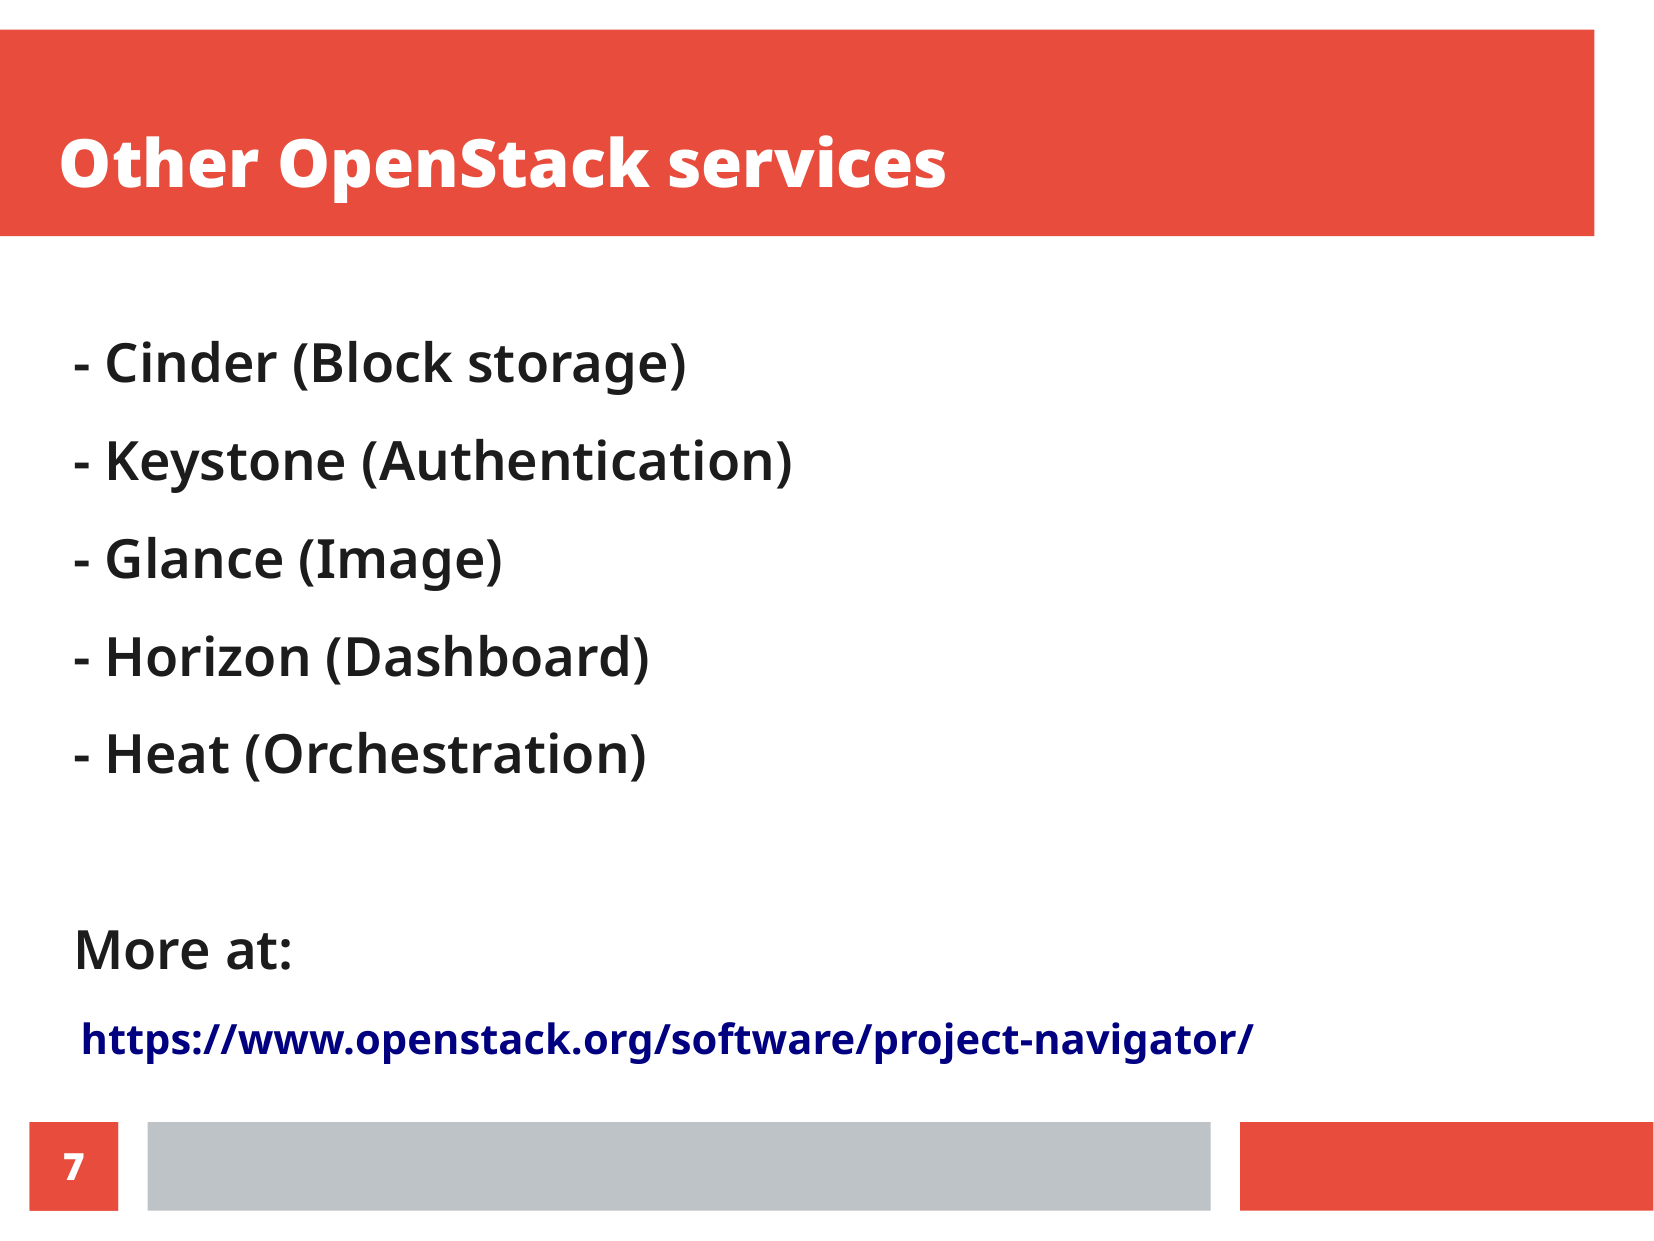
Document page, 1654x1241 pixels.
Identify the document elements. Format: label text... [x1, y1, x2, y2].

list - Cinder (Block storage) - Keystone (Authentication) - Glance (Image) - Horizon (Dashboard) - Heat (Orchestration) More at: https://www.openstack.org/software/project-navigator/ [59, 324, 1565, 1093]
title Other OpenStack services [59, 59, 1595, 207]
